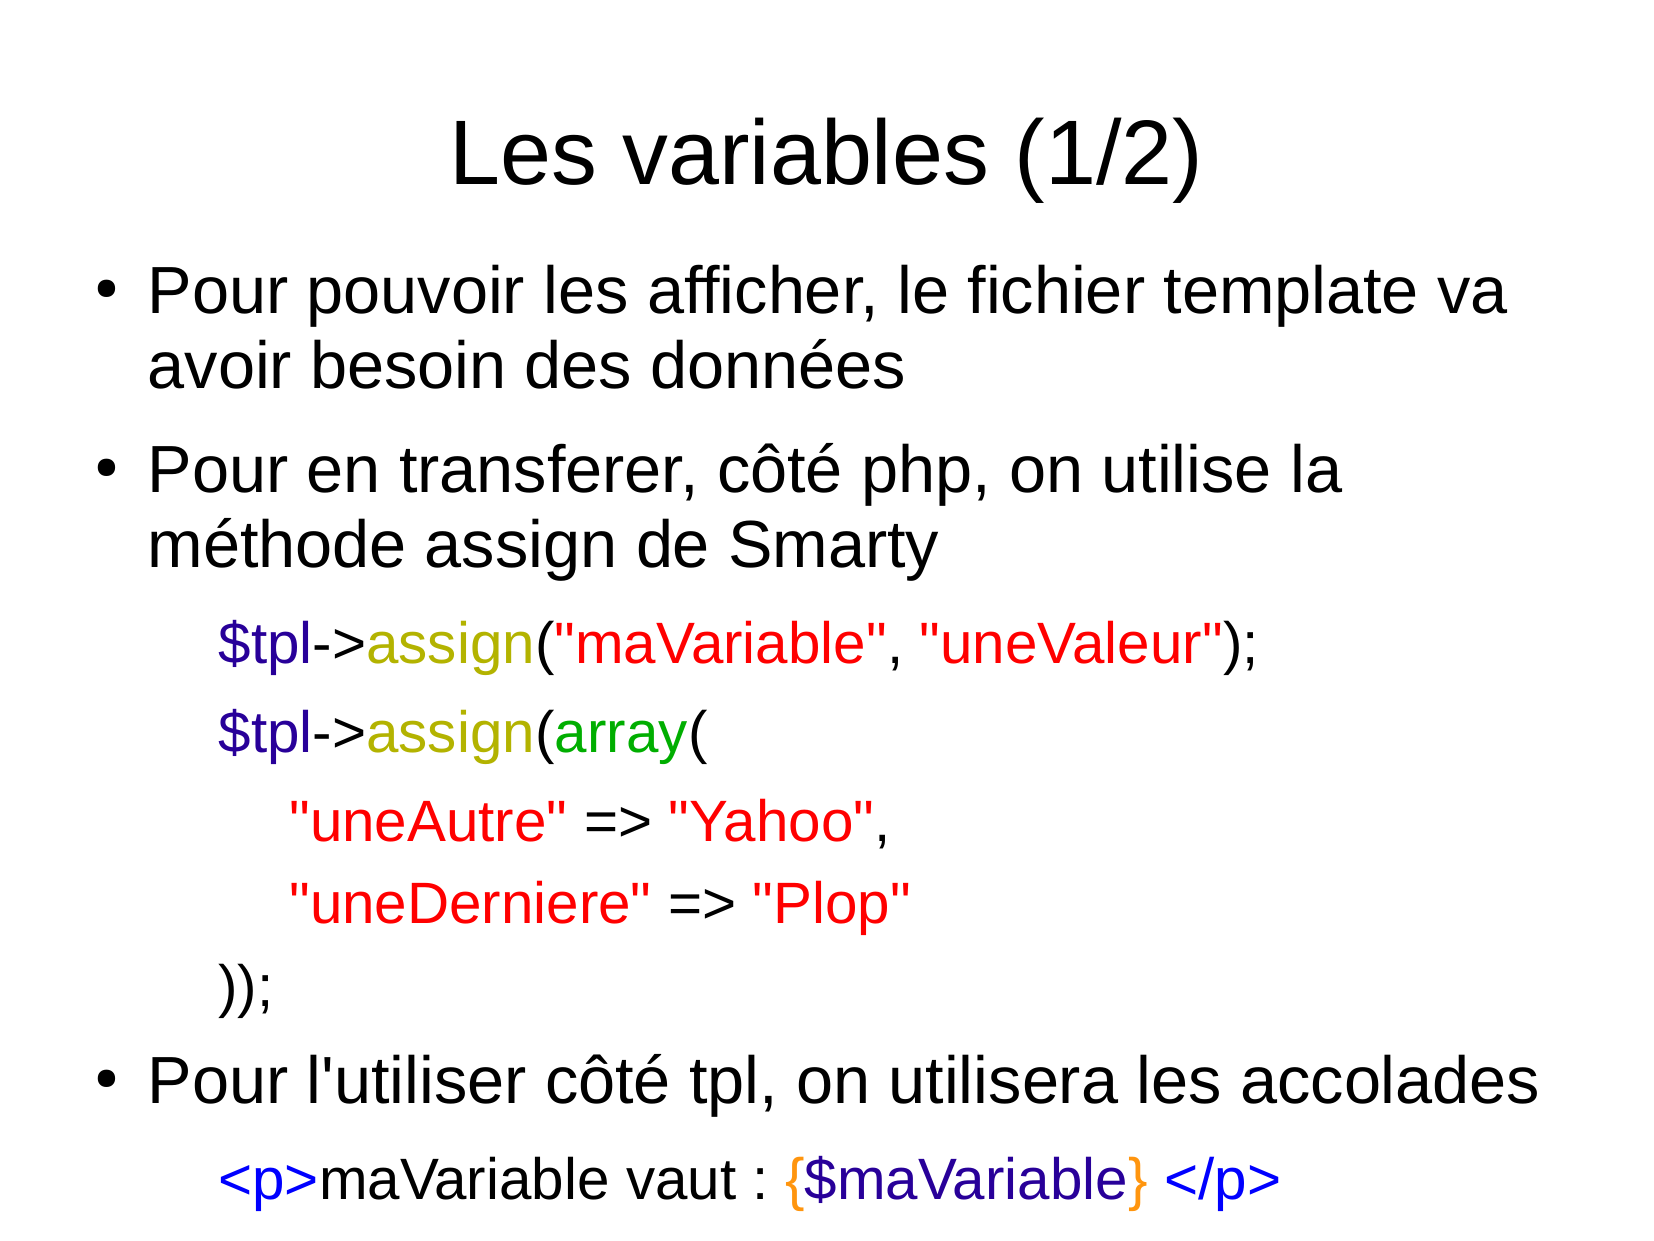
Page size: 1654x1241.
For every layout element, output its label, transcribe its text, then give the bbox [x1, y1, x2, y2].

title Les variables (1/2) [82, 49, 1571, 257]
list Pour pouvoir les afficher, le fichier template va avoir besoin des données Pour en transferer, côté php, on utilise la méthode assign de Smarty $tpl->assign("maVariable", "uneValeur"); $tpl->assign(array( "uneAutre" => "Yahoo", "uneDerniere" => "Plop" )); Pour l'utiliser côté tpl, on utilisera les accolades <p>maVariable vaut : {$maVariable} </p> [76, 253, 1565, 1211]
